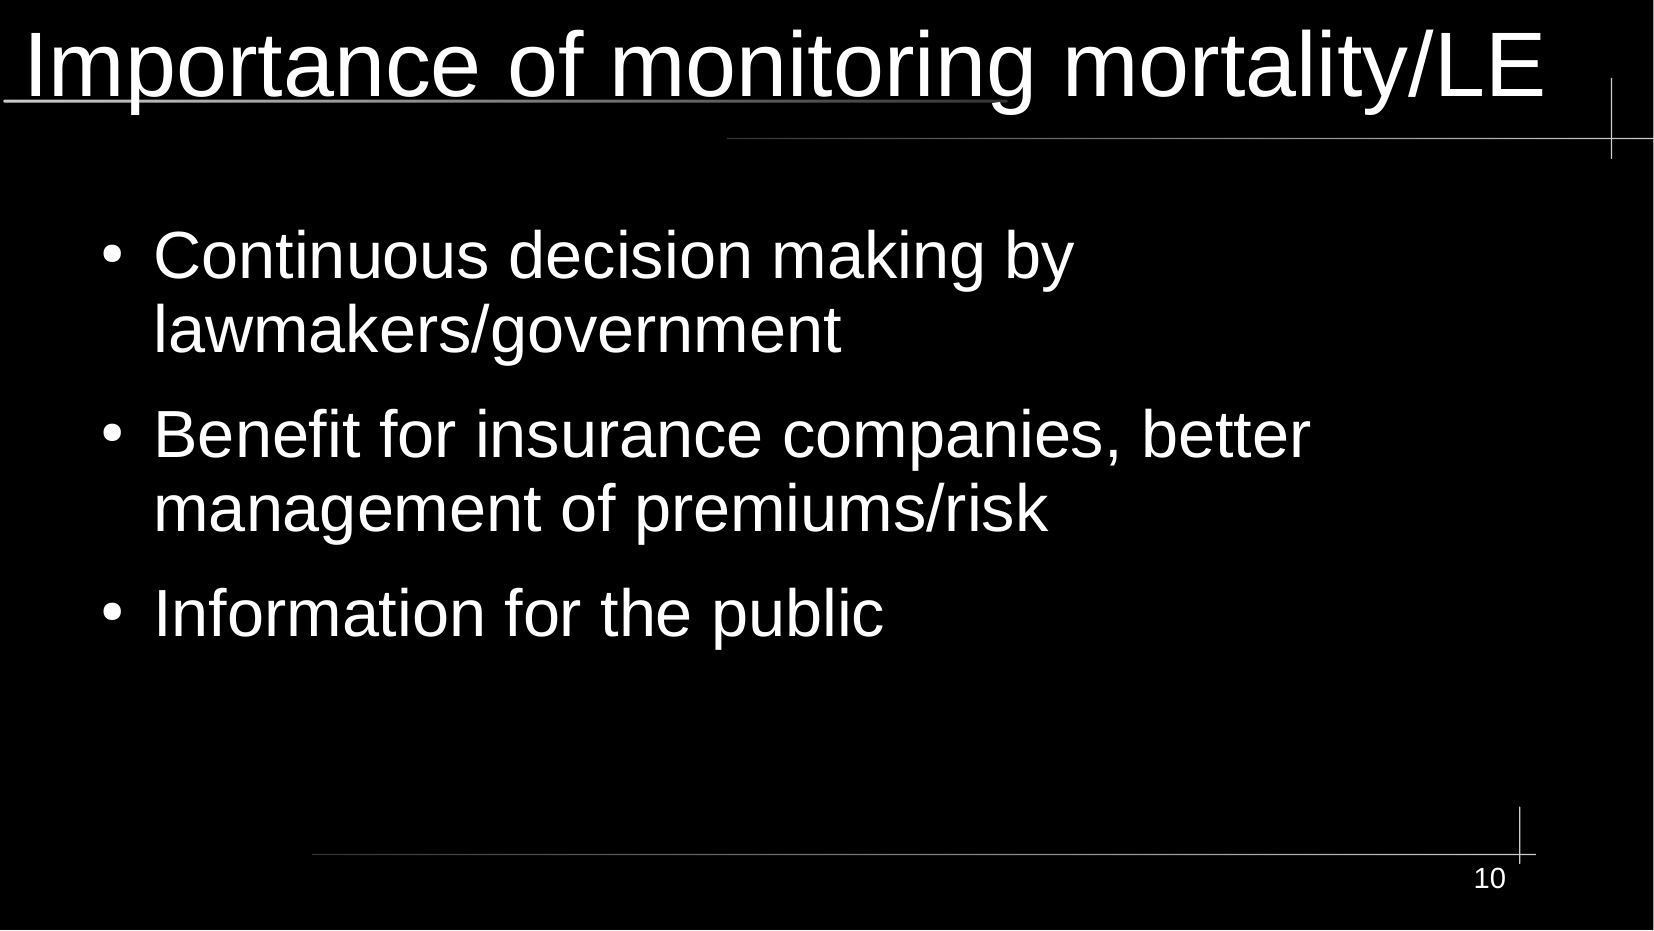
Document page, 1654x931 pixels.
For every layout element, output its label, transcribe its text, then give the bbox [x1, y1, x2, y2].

list Continuous decision making by lawmakers/government Benefit for insurance companies, better management of premiums/risk Information for the public [82, 217, 1571, 758]
title Importance of monitoring mortality/LE [23, 11, 1589, 119]
